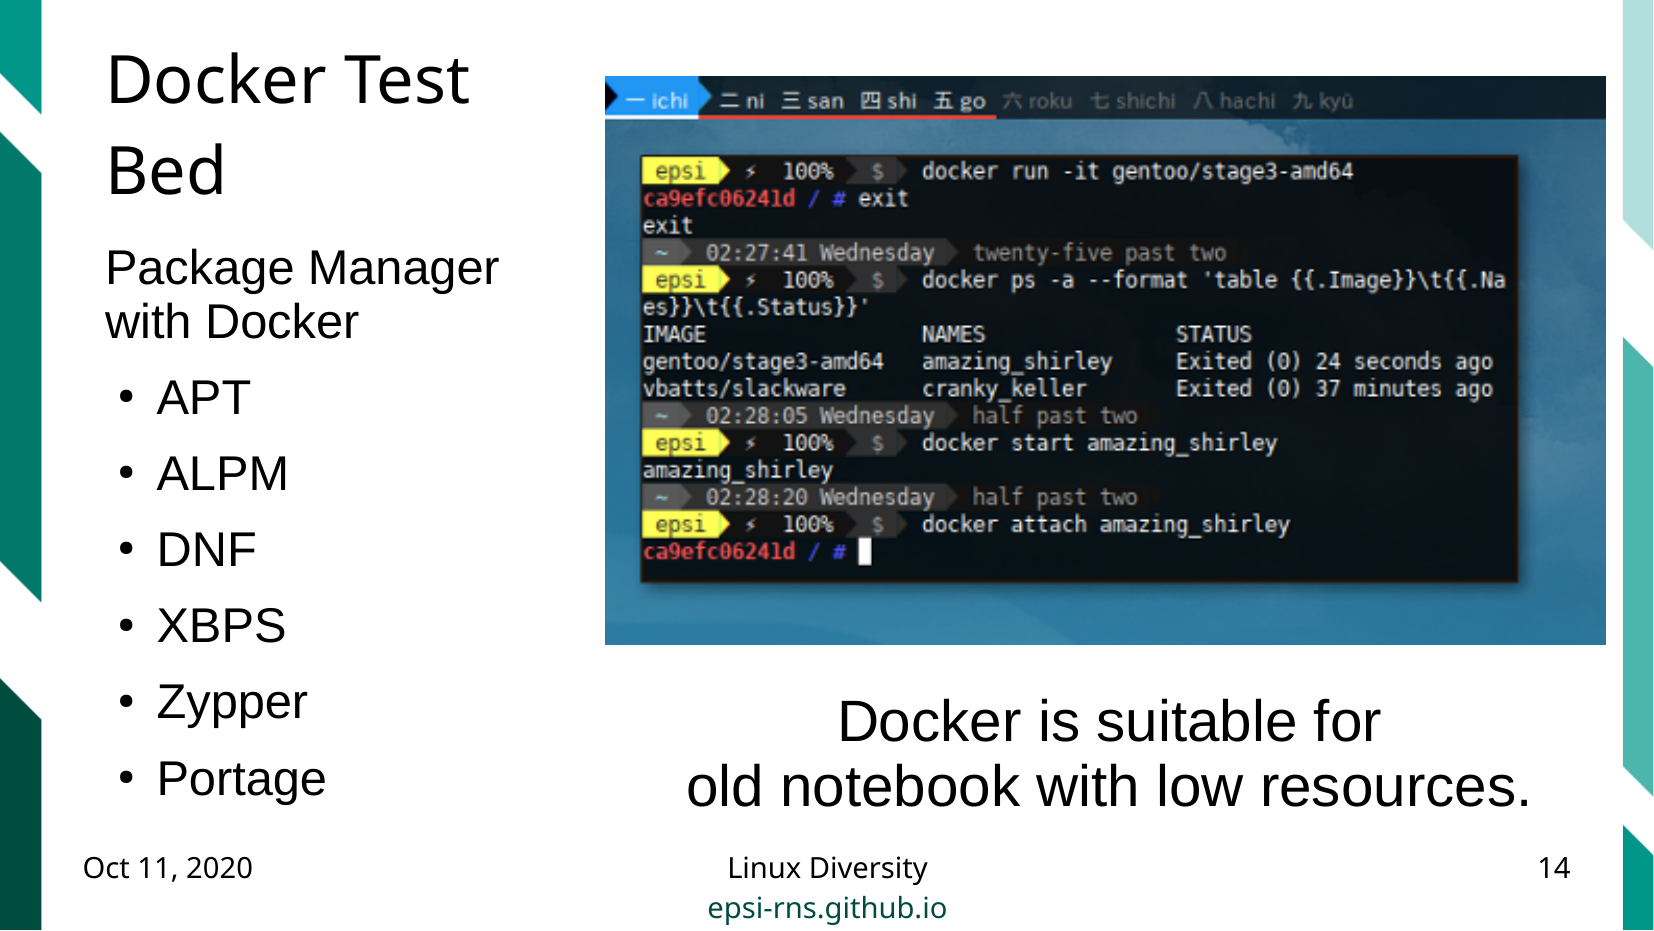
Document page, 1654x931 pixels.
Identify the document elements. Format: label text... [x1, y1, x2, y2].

list Package Manager with Docker APT ALPM DNF XBPS Zypper Portage [105, 240, 593, 811]
title Docker Test Bed [105, 45, 586, 202]
text_box Docker is suitable for old notebook with low resources. [645, 681, 1576, 892]
picture [0, 0, 1654, 930]
